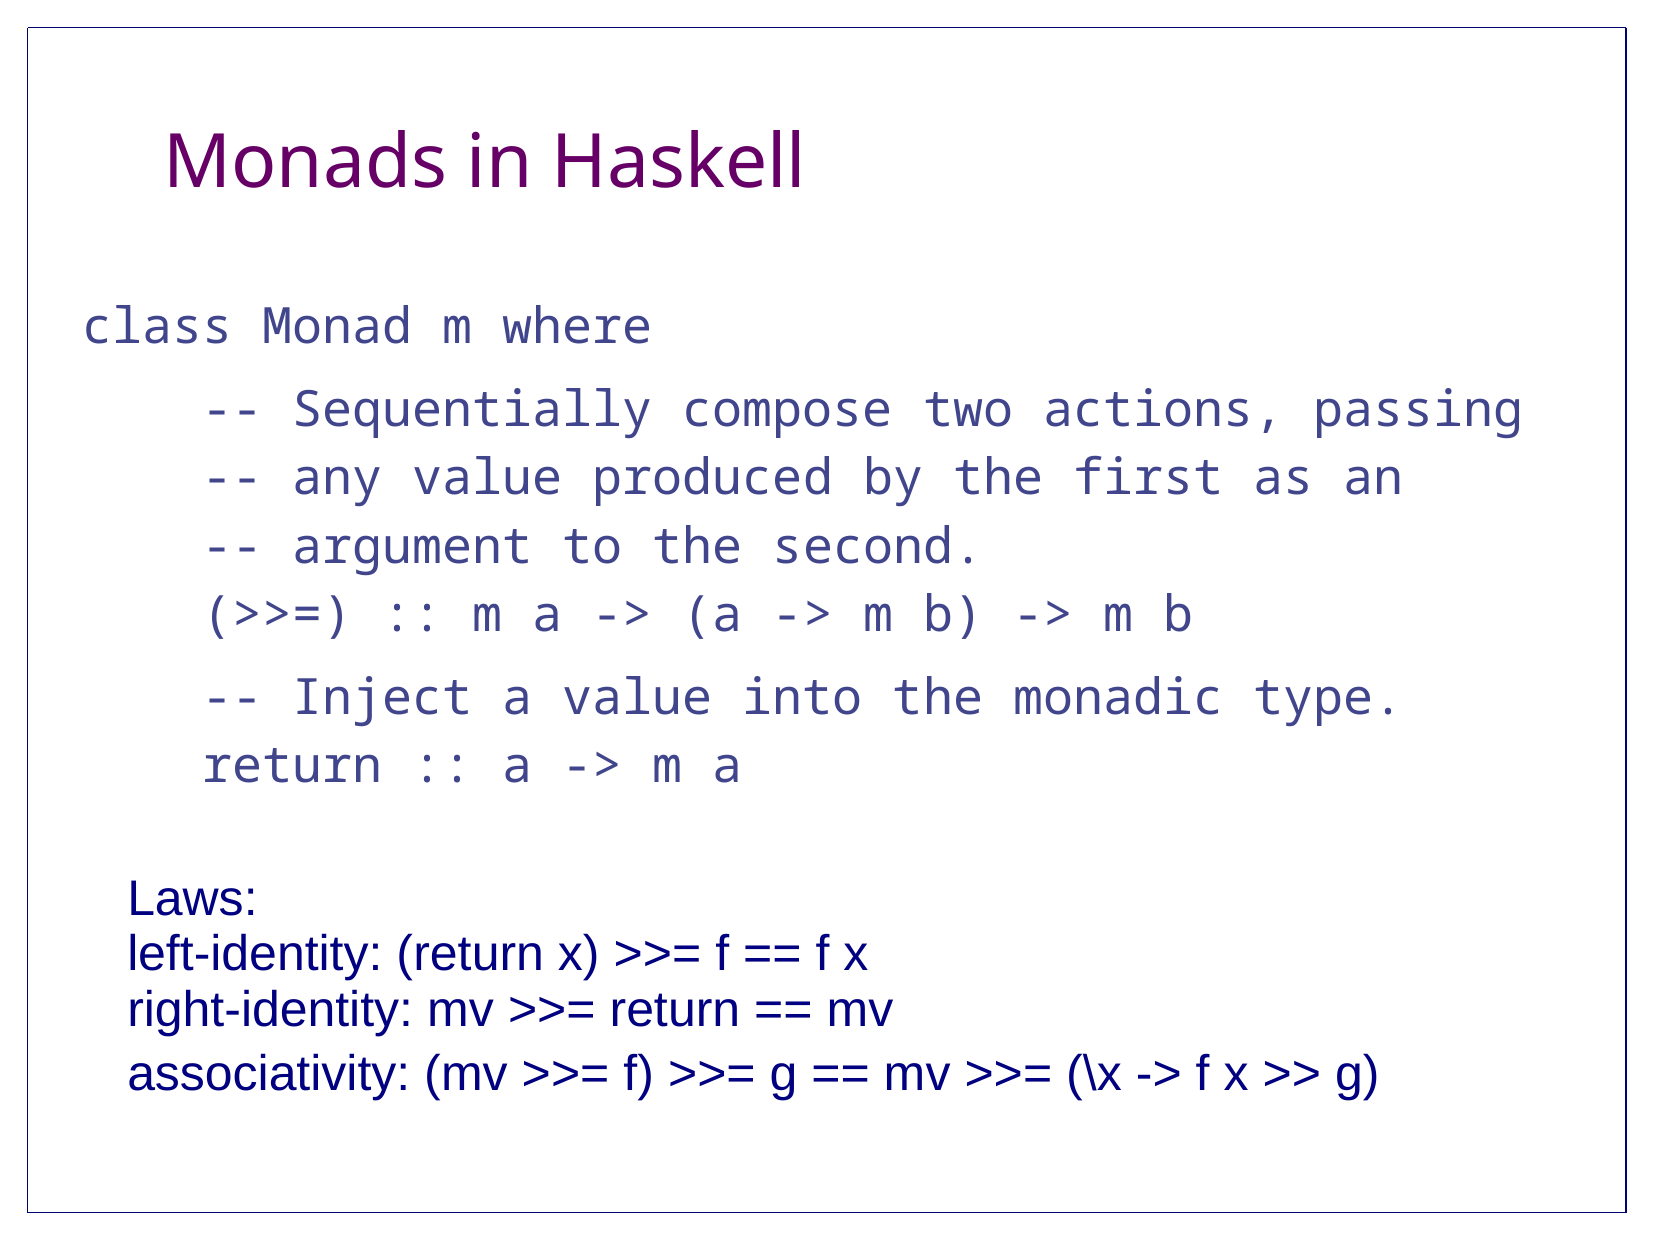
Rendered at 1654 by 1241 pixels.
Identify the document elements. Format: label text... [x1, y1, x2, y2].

text_box [0, 360, 540, 448]
title Monads in Haskell [163, 54, 1528, 262]
text_box Laws: left-identity: (return x) >>= f == f x right-identity: mv >>= return == mv associativity: (mv >>= f) >>= g == mv >>= (\x -> f x >> g) [112, 862, 1613, 1105]
list class Monad m where -- Sequentially compose two actions, passing -- any value produced by the first as an -- argument to the second. (>>=) :: m a -> (a -> m b) -> m b -- Inject a value into the monadic type. return :: a -> m a [82, 290, 1571, 1094]
text_box [170, 487, 1126, 862]
